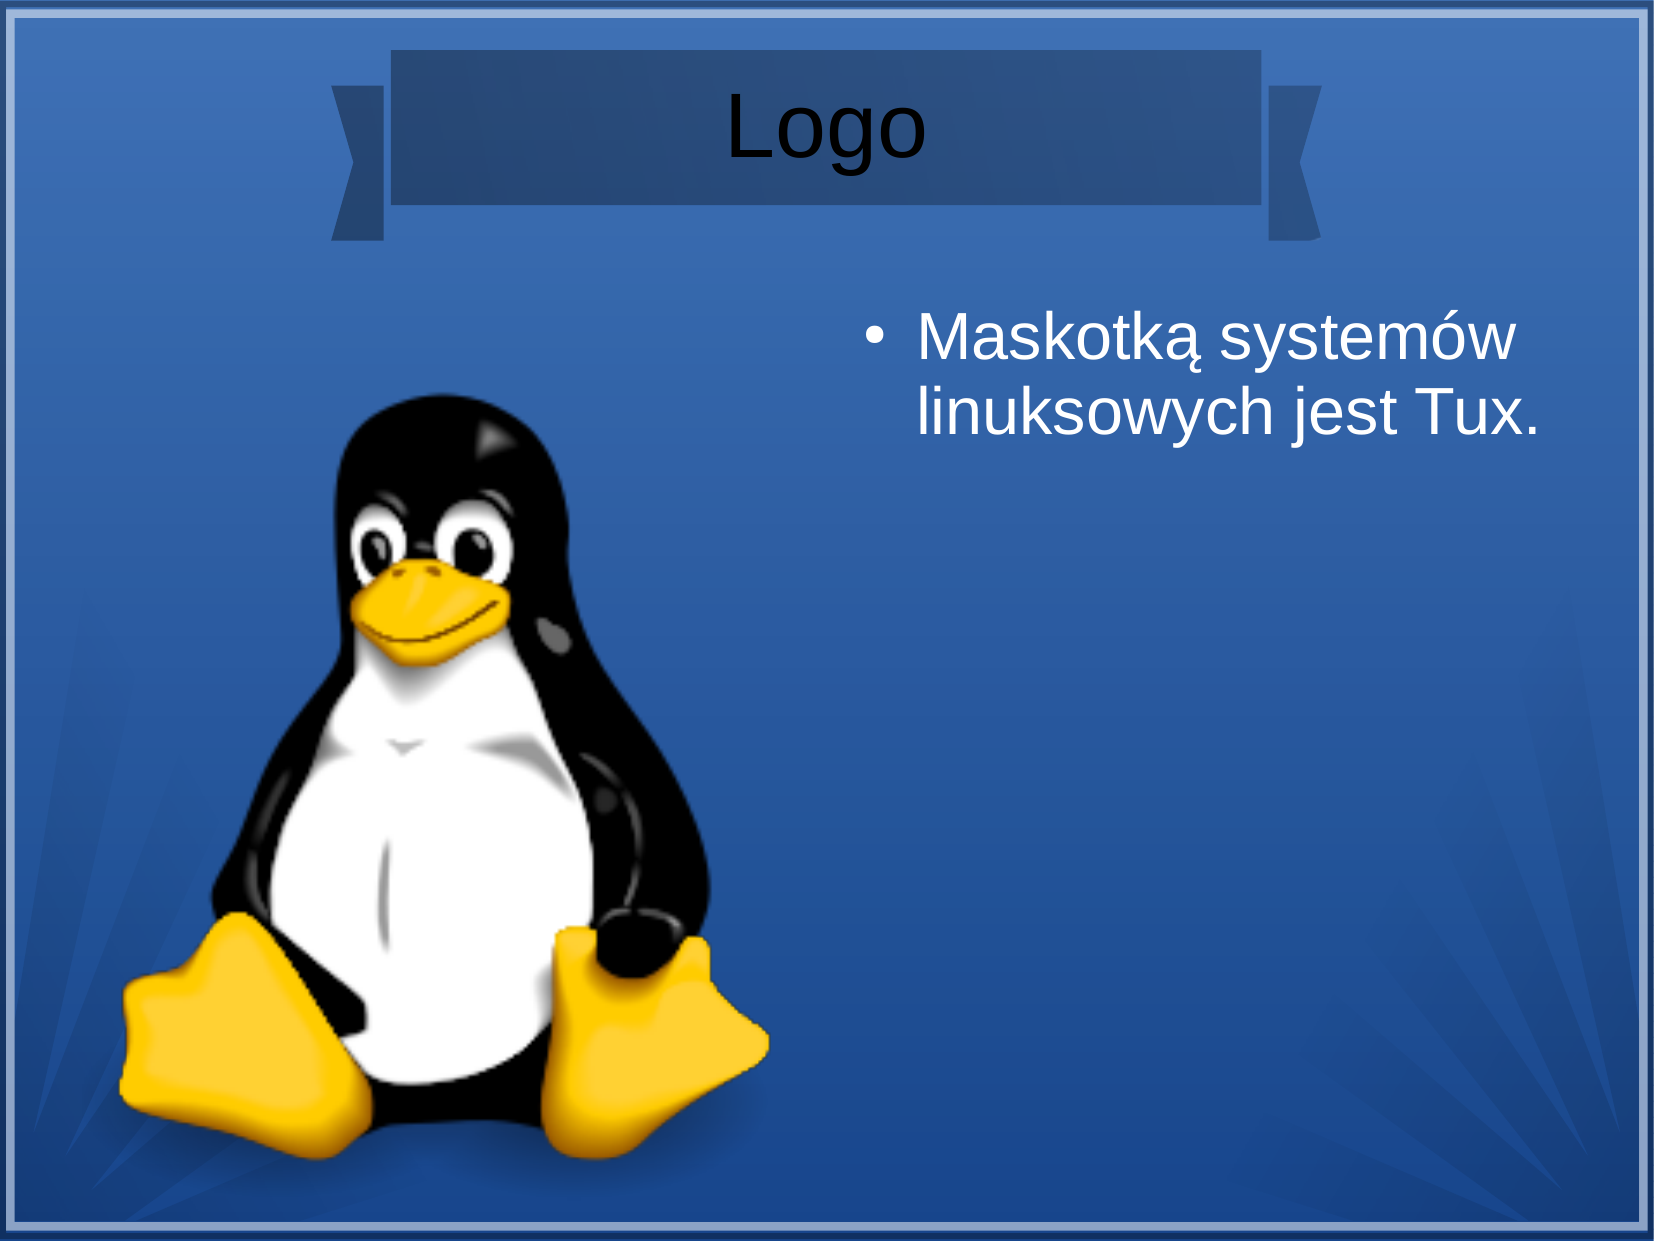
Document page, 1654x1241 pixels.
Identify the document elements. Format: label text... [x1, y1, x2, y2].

picture [82, 356, 809, 1201]
list Maskotką systemów linuksowych jest Tux. [845, 299, 1572, 1241]
title Logo [389, 47, 1264, 205]
